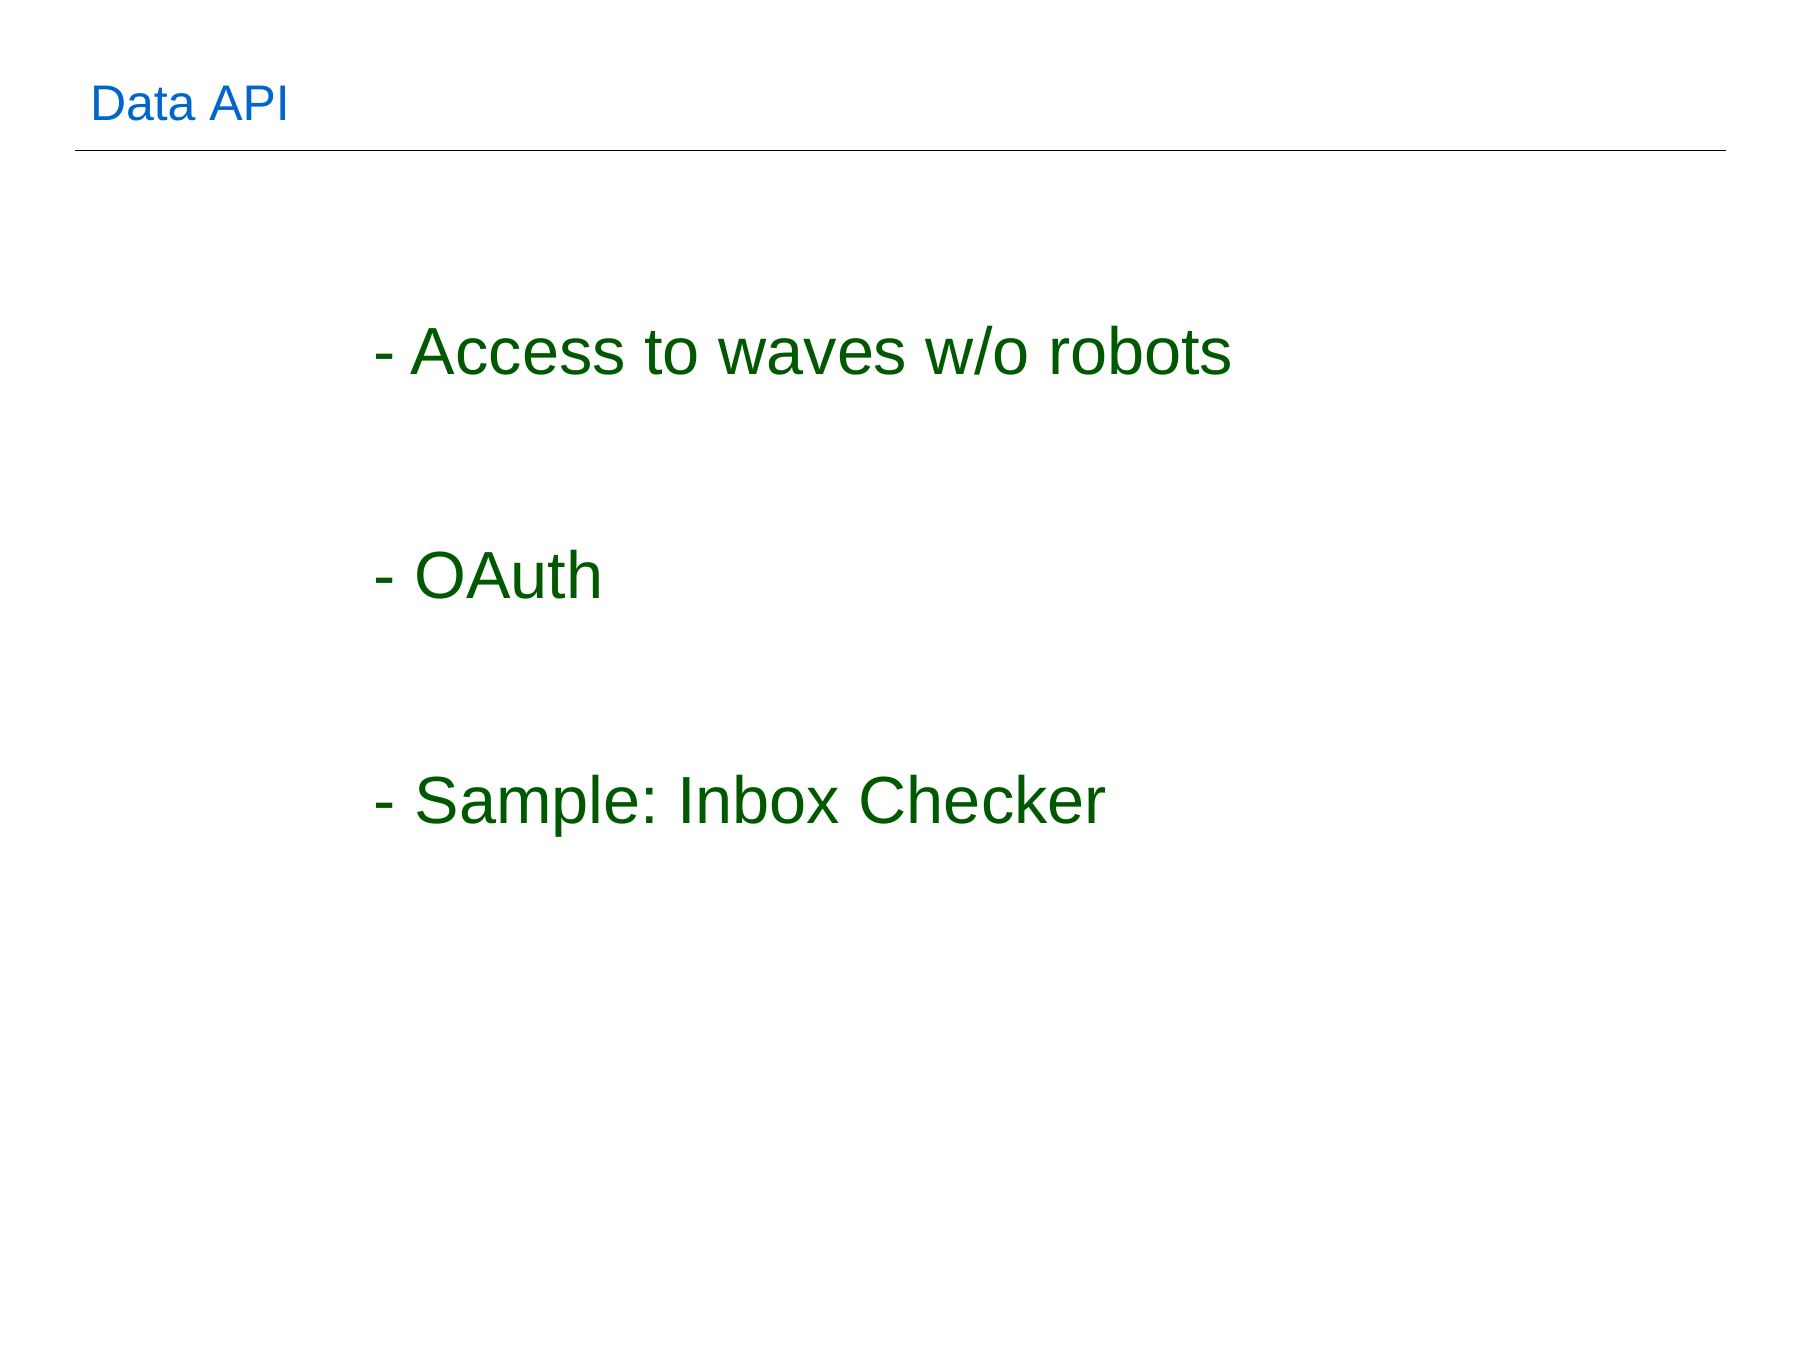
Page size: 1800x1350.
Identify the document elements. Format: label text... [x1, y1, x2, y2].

text_box - Access to waves w/o robots - OAuth - Sample: Inbox Checker [359, 269, 1426, 920]
title Data API [90, 61, 1710, 151]
